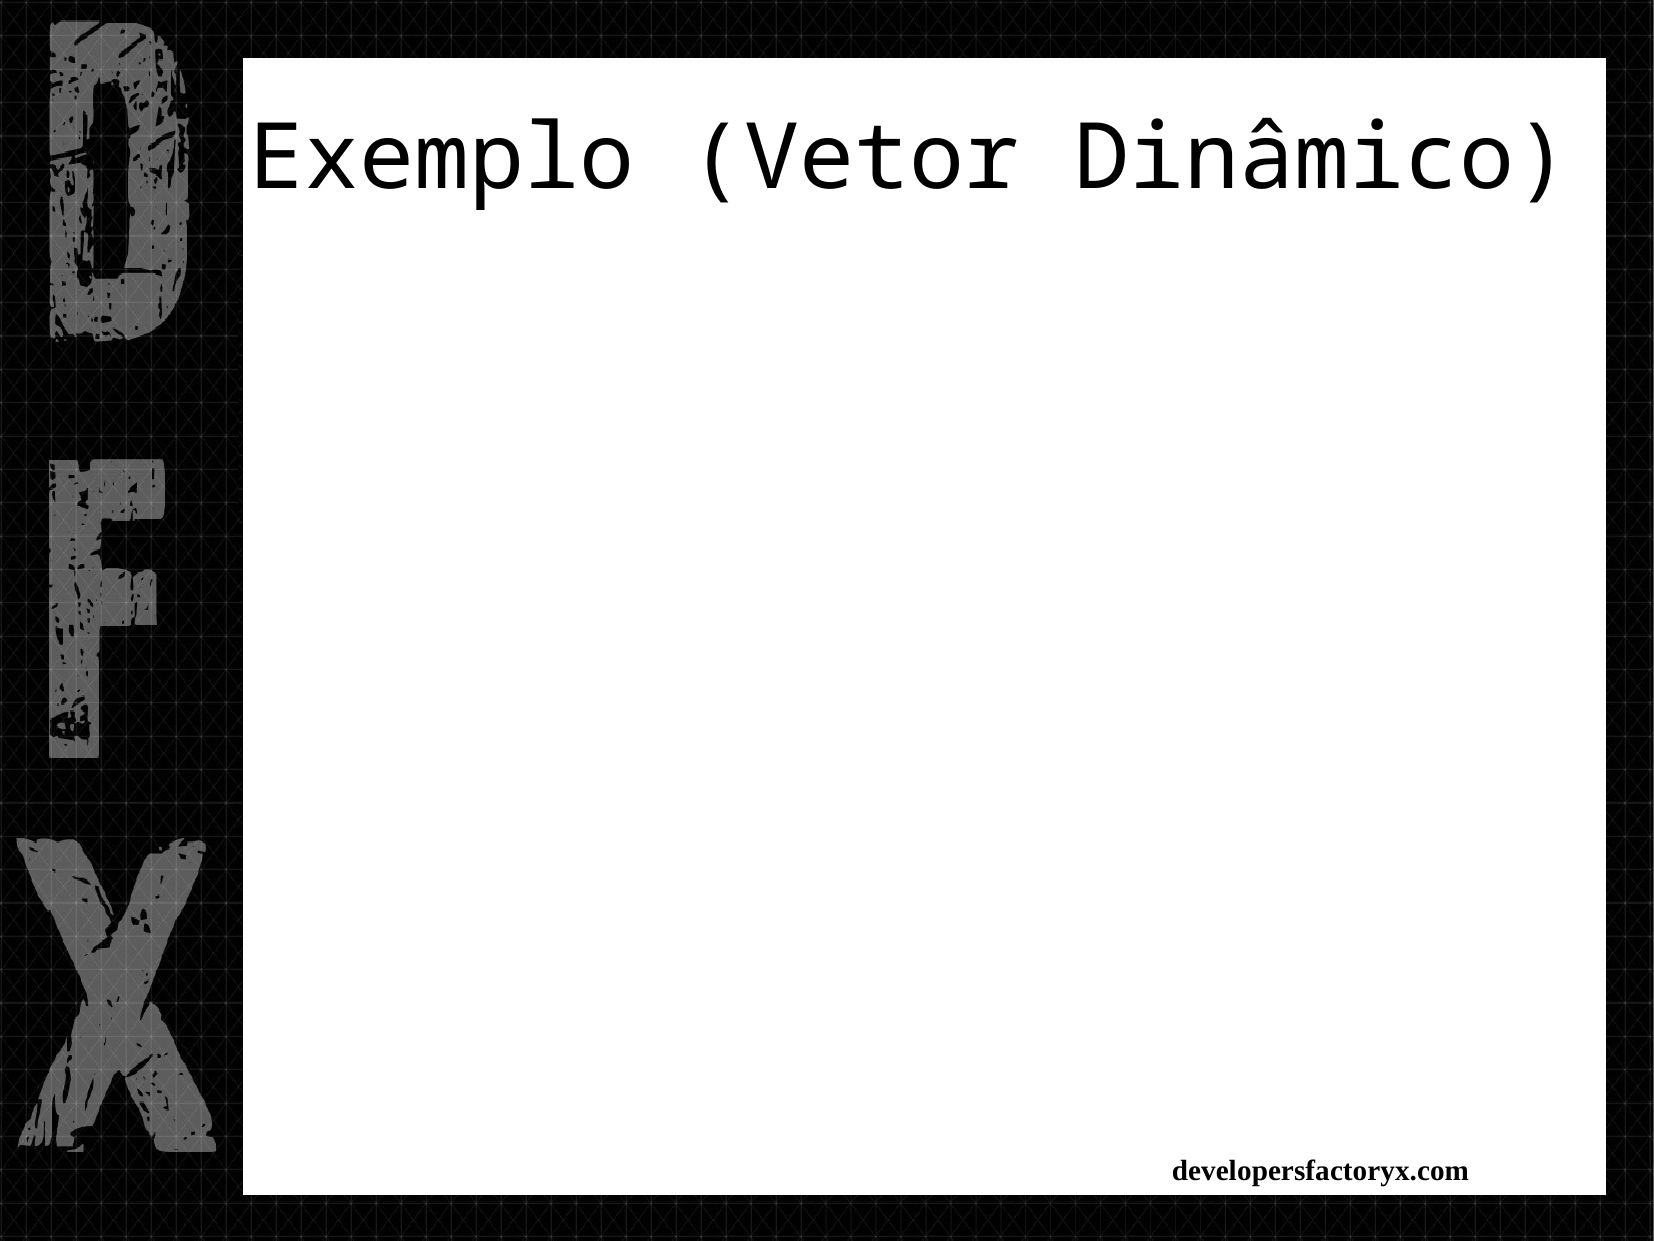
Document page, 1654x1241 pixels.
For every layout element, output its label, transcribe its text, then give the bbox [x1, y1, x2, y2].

title Exemplo (Vetor Dinâmico) [248, 49, 1571, 257]
picture [0, 0, 1654, 1241]
